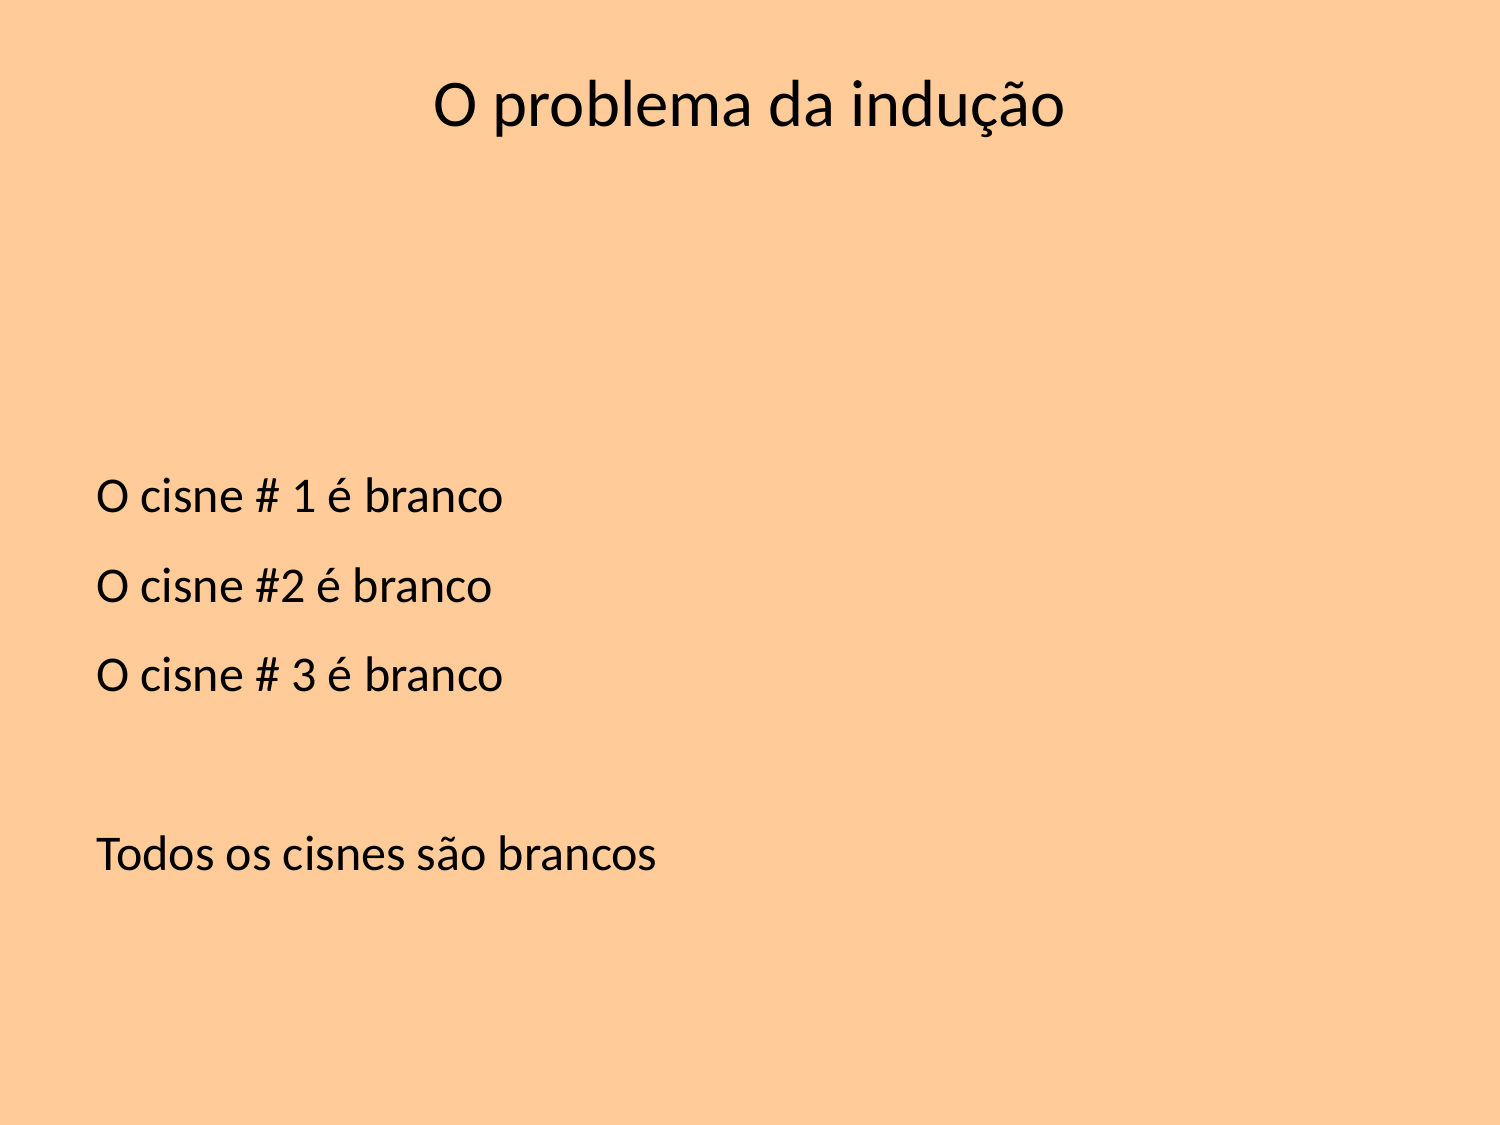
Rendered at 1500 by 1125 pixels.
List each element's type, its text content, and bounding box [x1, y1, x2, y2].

list O cisne # 1 é branco O cisne #2 é branco O cisne # 3 é branco Todos os cisnes são brancos [76, 338, 1427, 1081]
title O problema da indução [75, 45, 1425, 315]
